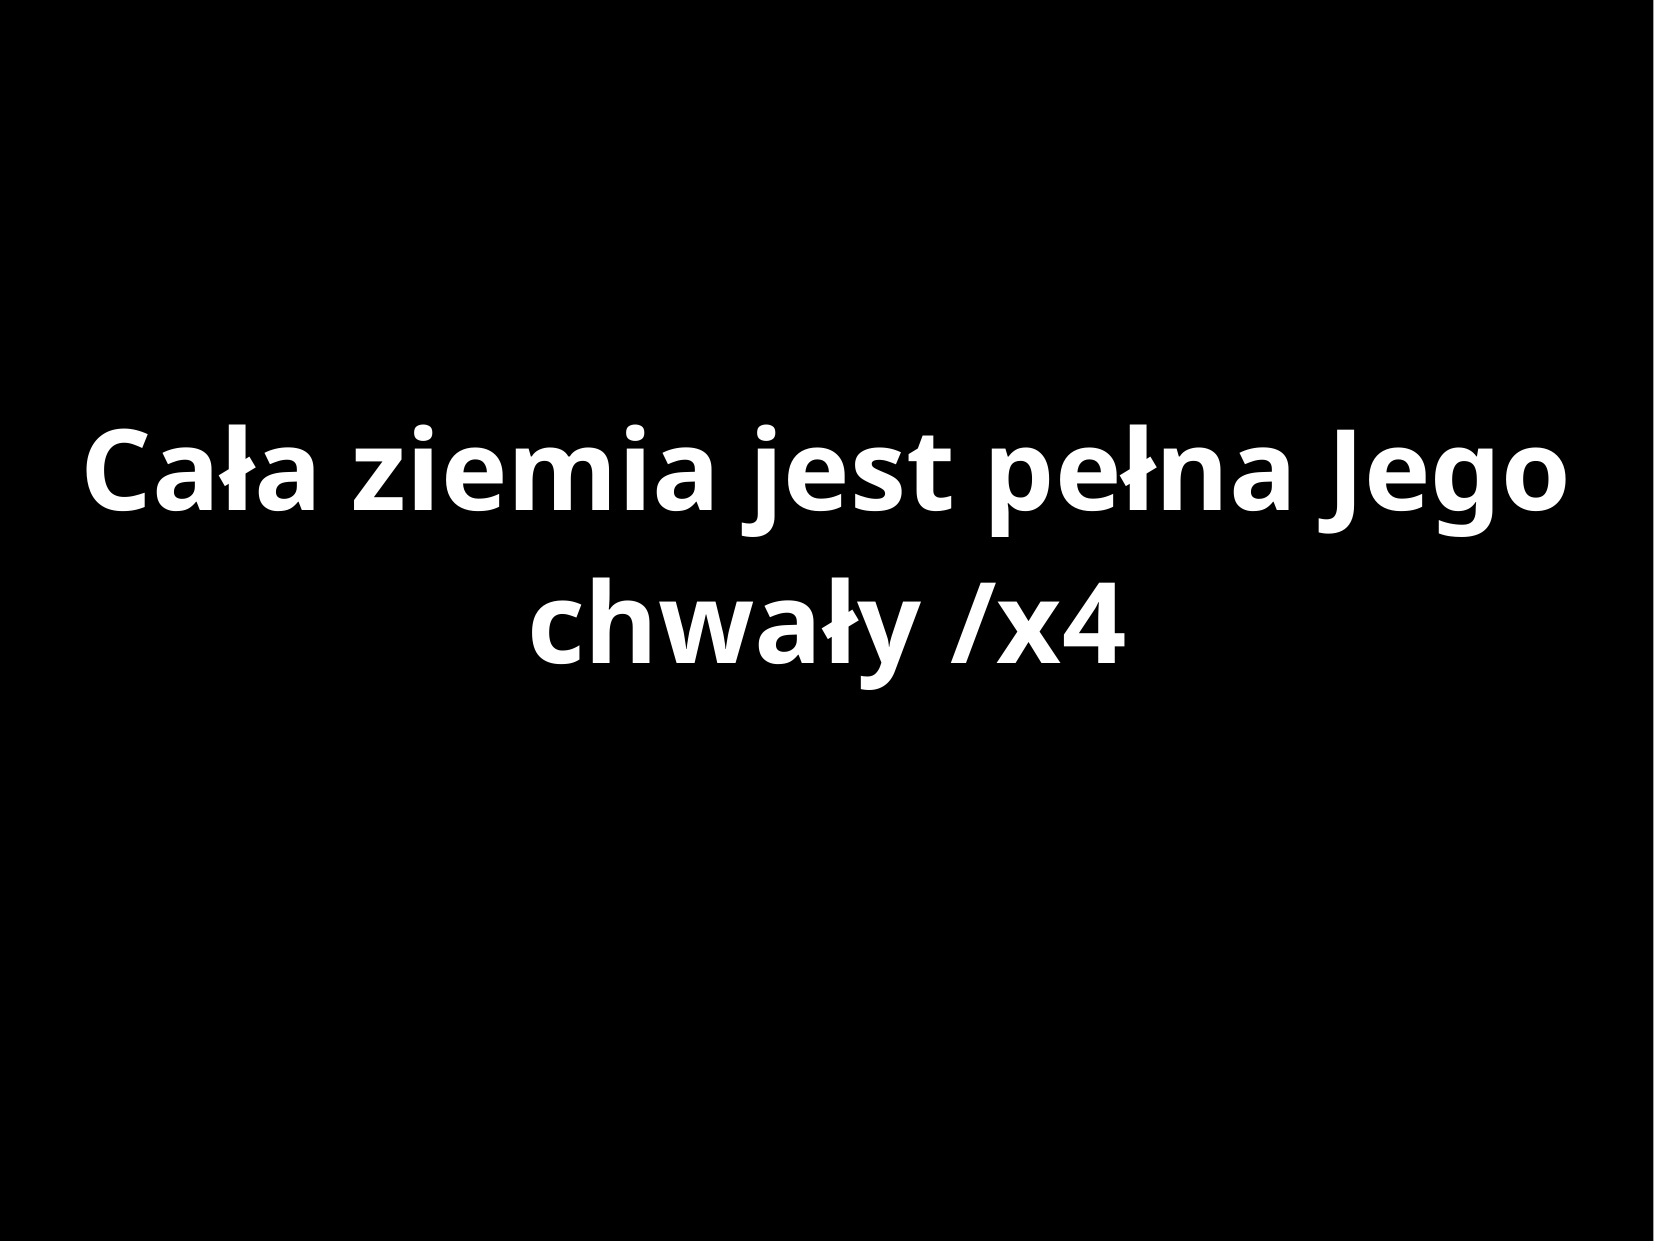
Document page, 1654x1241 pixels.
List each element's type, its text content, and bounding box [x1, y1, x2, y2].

title Cała ziemia jest pełna Jego chwały /x4 [0, 0, 1654, 1241]
